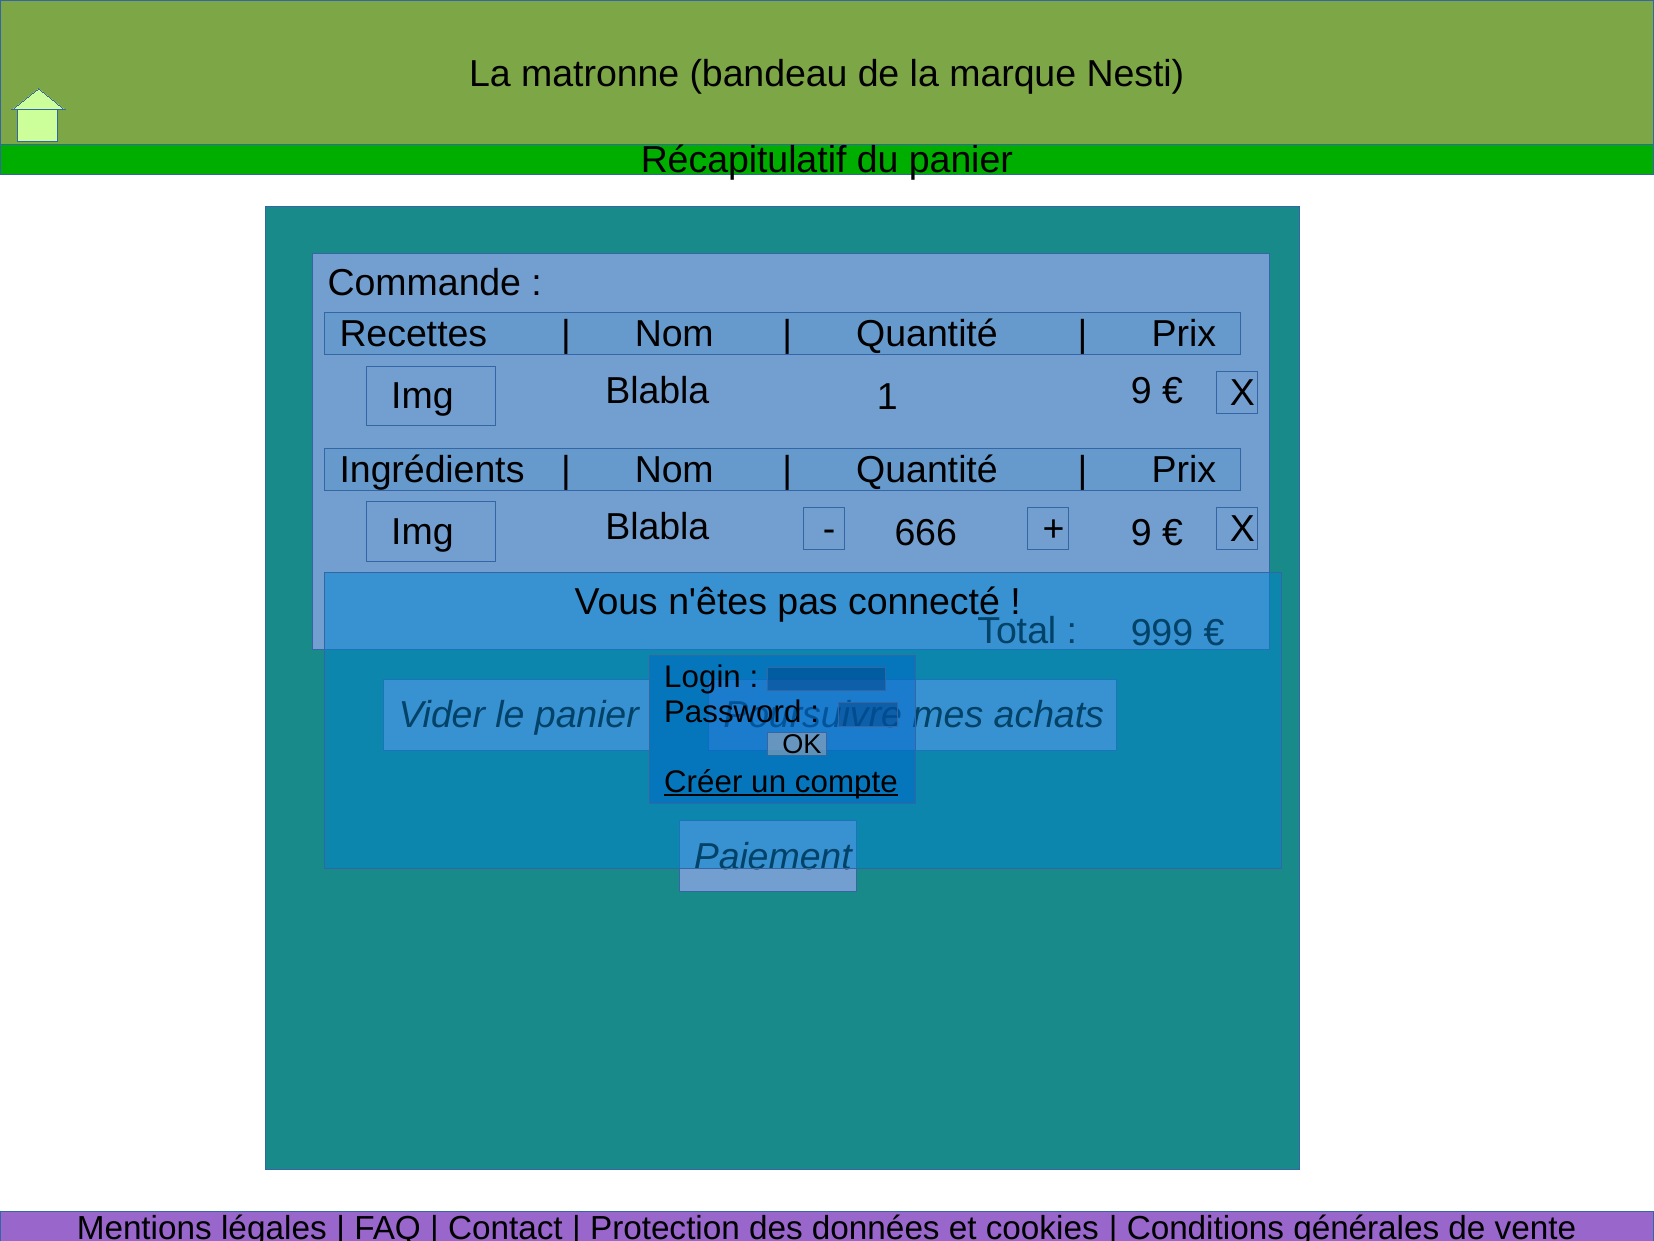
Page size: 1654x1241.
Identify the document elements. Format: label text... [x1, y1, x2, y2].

text_box [265, 206, 1300, 1170]
text_box Paiement [679, 869, 857, 892]
text_box X [1216, 507, 1258, 550]
text_box [11, 88, 66, 142]
text_box 666 [879, 504, 993, 572]
text_box Blabla [590, 498, 739, 572]
text_box - [803, 507, 845, 550]
text_box 9 € [1116, 504, 1205, 572]
text_box La matronne (bandeau de la marque Nesti) [0, 0, 1654, 144]
text_box OK [767, 732, 827, 756]
text_box Img [366, 366, 496, 426]
text_box Login : Password : Créer un compte [649, 655, 916, 804]
text_box Ingrédients | Nom | Quantité | Prix [324, 448, 1241, 491]
text_box + [1027, 507, 1069, 550]
text_box Commande : [312, 253, 1270, 650]
text_box Img [366, 501, 496, 562]
text_box X [1216, 371, 1258, 414]
text_box Recettes | Nom | Quantité | Prix [324, 312, 1241, 355]
text_box Récapitulatif du panier [0, 144, 1654, 175]
text_box 1 [862, 368, 1010, 426]
text_box Blabla [590, 362, 739, 448]
text_box 9 € [1116, 362, 1205, 448]
text_box Vous n'êtes pas connecté ! [324, 572, 1282, 869]
text_box Mentions légales | FAQ | Contact | Protection des données et cookies | Conditions générales de vente [0, 1211, 1654, 1241]
